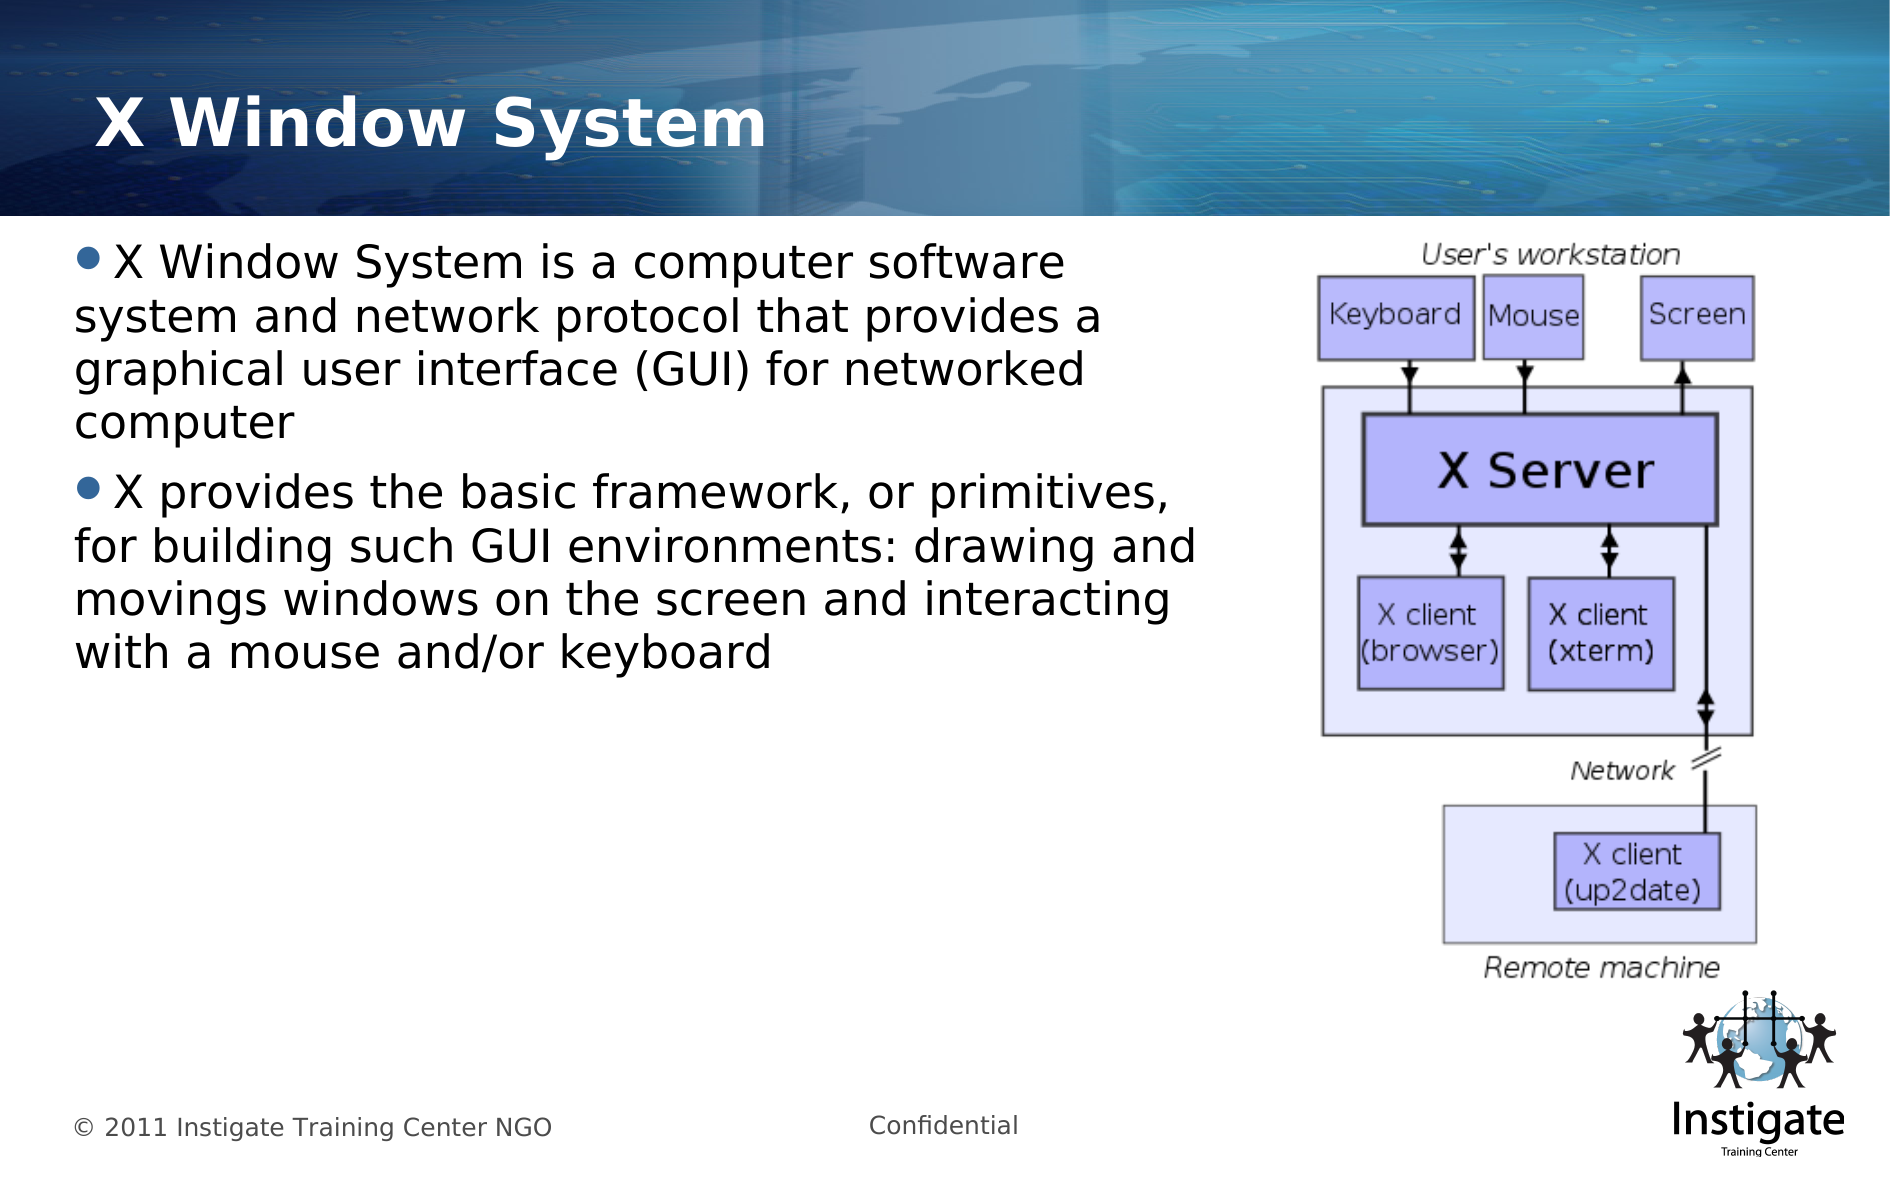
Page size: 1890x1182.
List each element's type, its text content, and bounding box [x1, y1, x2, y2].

picture [1674, 990, 1844, 1157]
picture [1312, 229, 1763, 989]
title X Window System [94, 54, 1793, 210]
list X Window System is a computer software system and network protocol that provides a graphical user interface (GUI) for networked computer X provides the basic framework, or primitives, for building such GUI environments: drawing and movings windows on the screen and interacting with a mouse and/or keyboard [59, 236, 1238, 1001]
picture [0, 0, 1890, 216]
